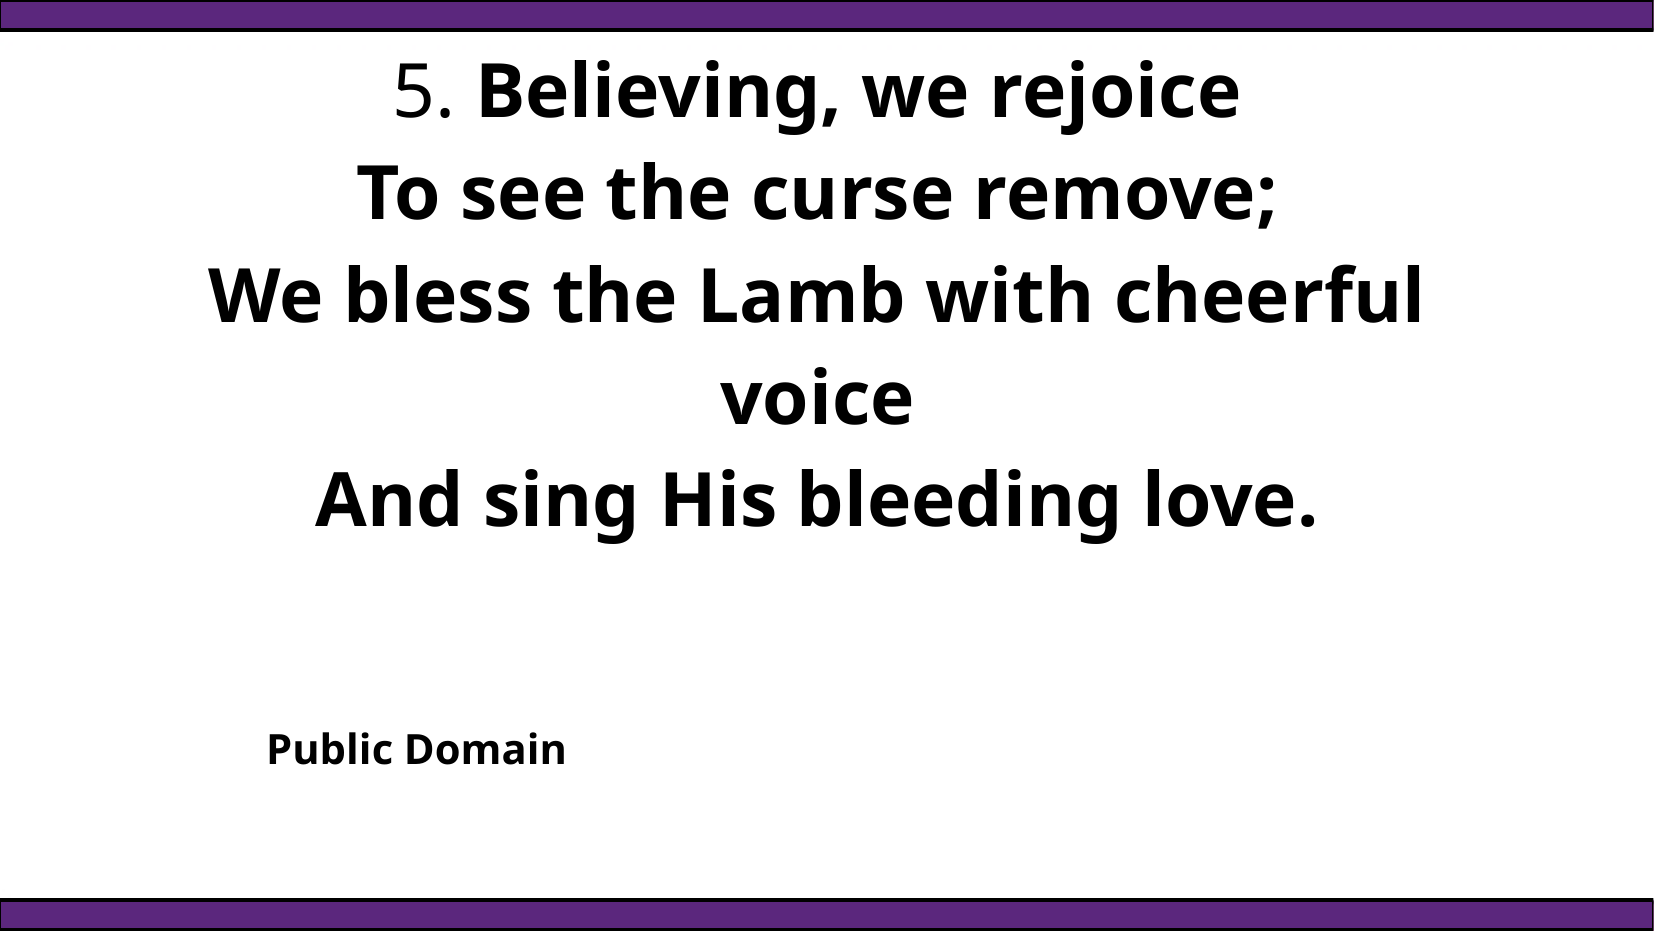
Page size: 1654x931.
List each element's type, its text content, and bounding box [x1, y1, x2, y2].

text_box [0, 0, 1654, 31]
text_box [0, 900, 1654, 931]
text_box 5. Believing, we rejoice To see the curse remove; We bless the Lamb with cheerful voice And sing His bleeding love. Public Domain [90, 30, 1546, 667]
picture [0, 31, 1654, 900]
